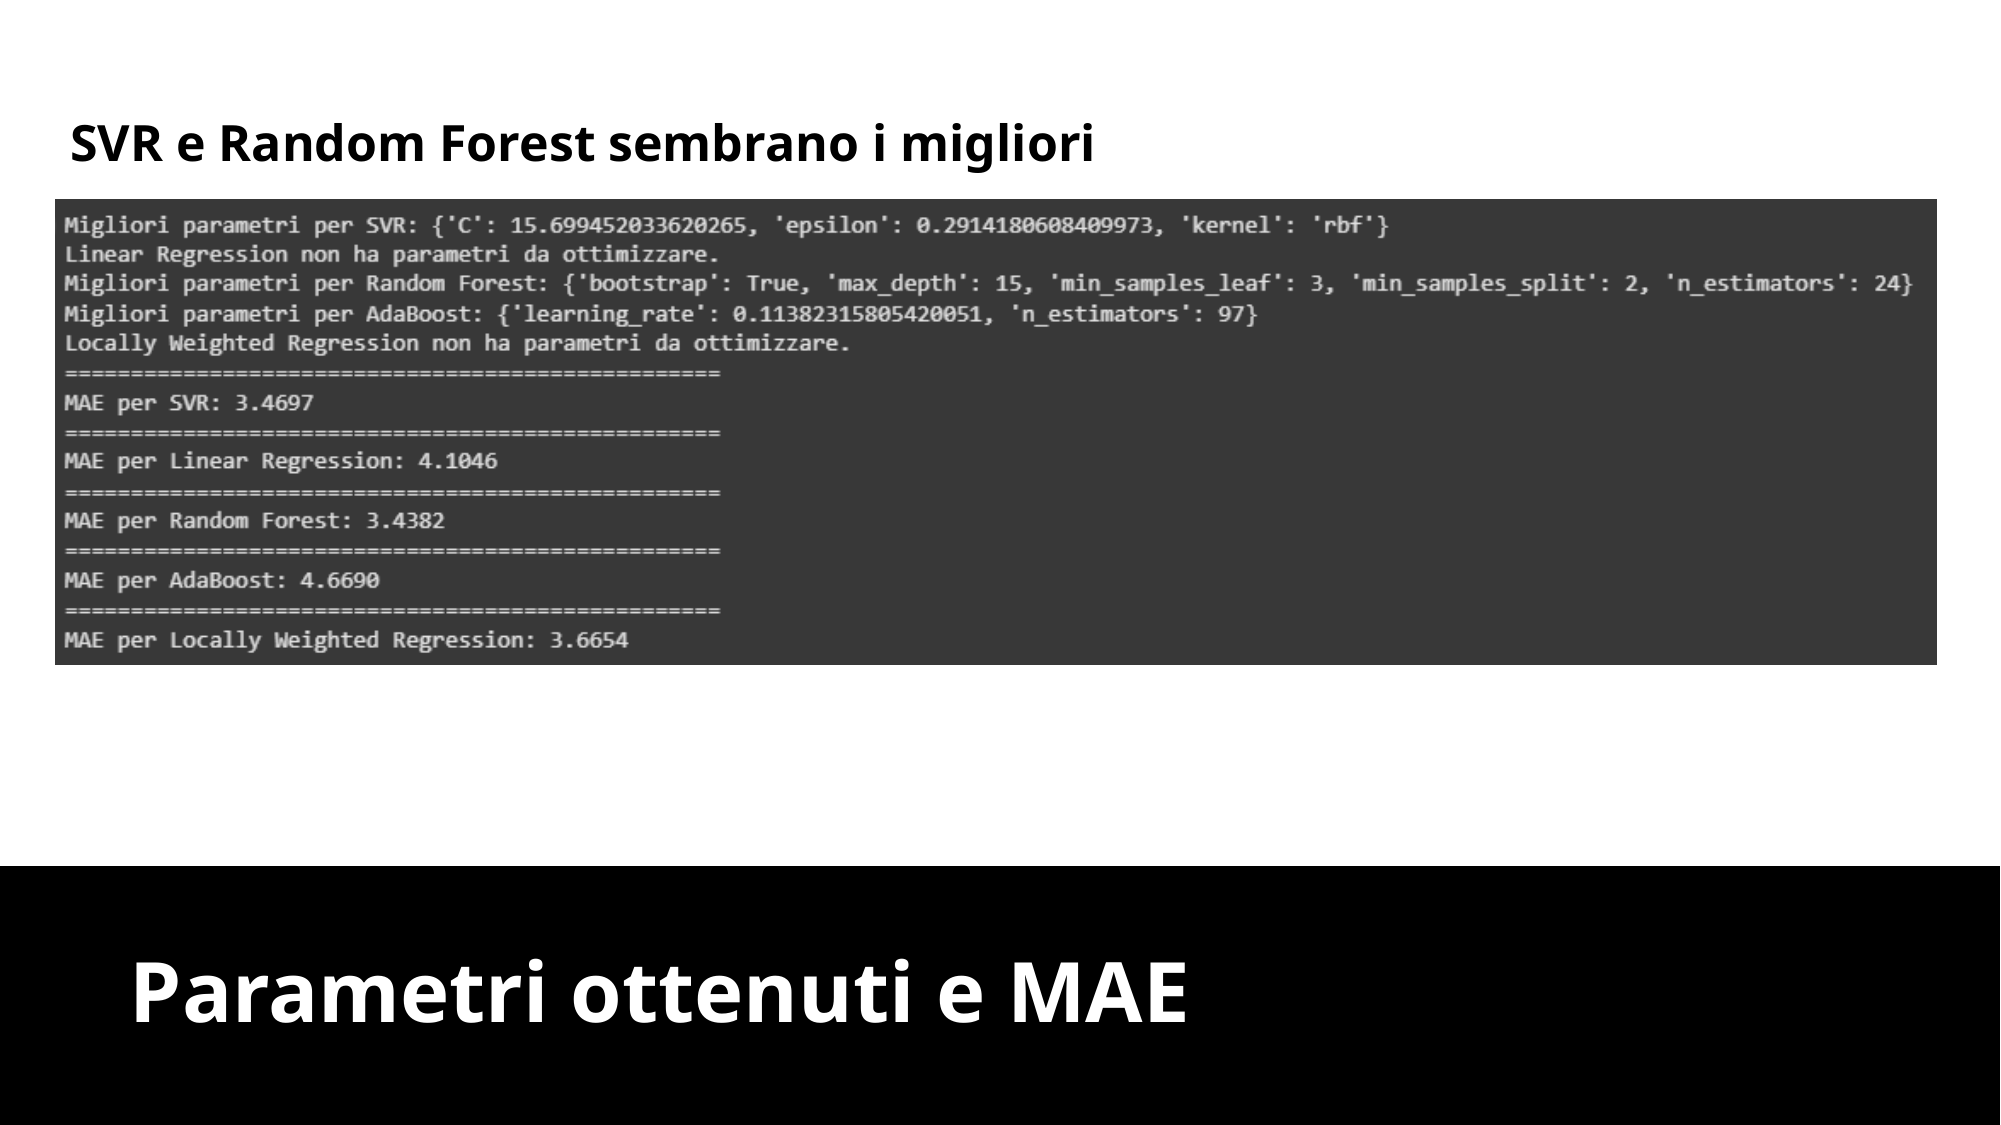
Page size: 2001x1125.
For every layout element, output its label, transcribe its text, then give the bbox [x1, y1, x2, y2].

text_box SVR e Random Forest sembrano i migliori [55, 104, 1026, 181]
title Parametri ottenuti e MAE [114, 900, 1257, 1091]
picture [55, 199, 1937, 665]
text_box [0, 0, 2000, 1125]
